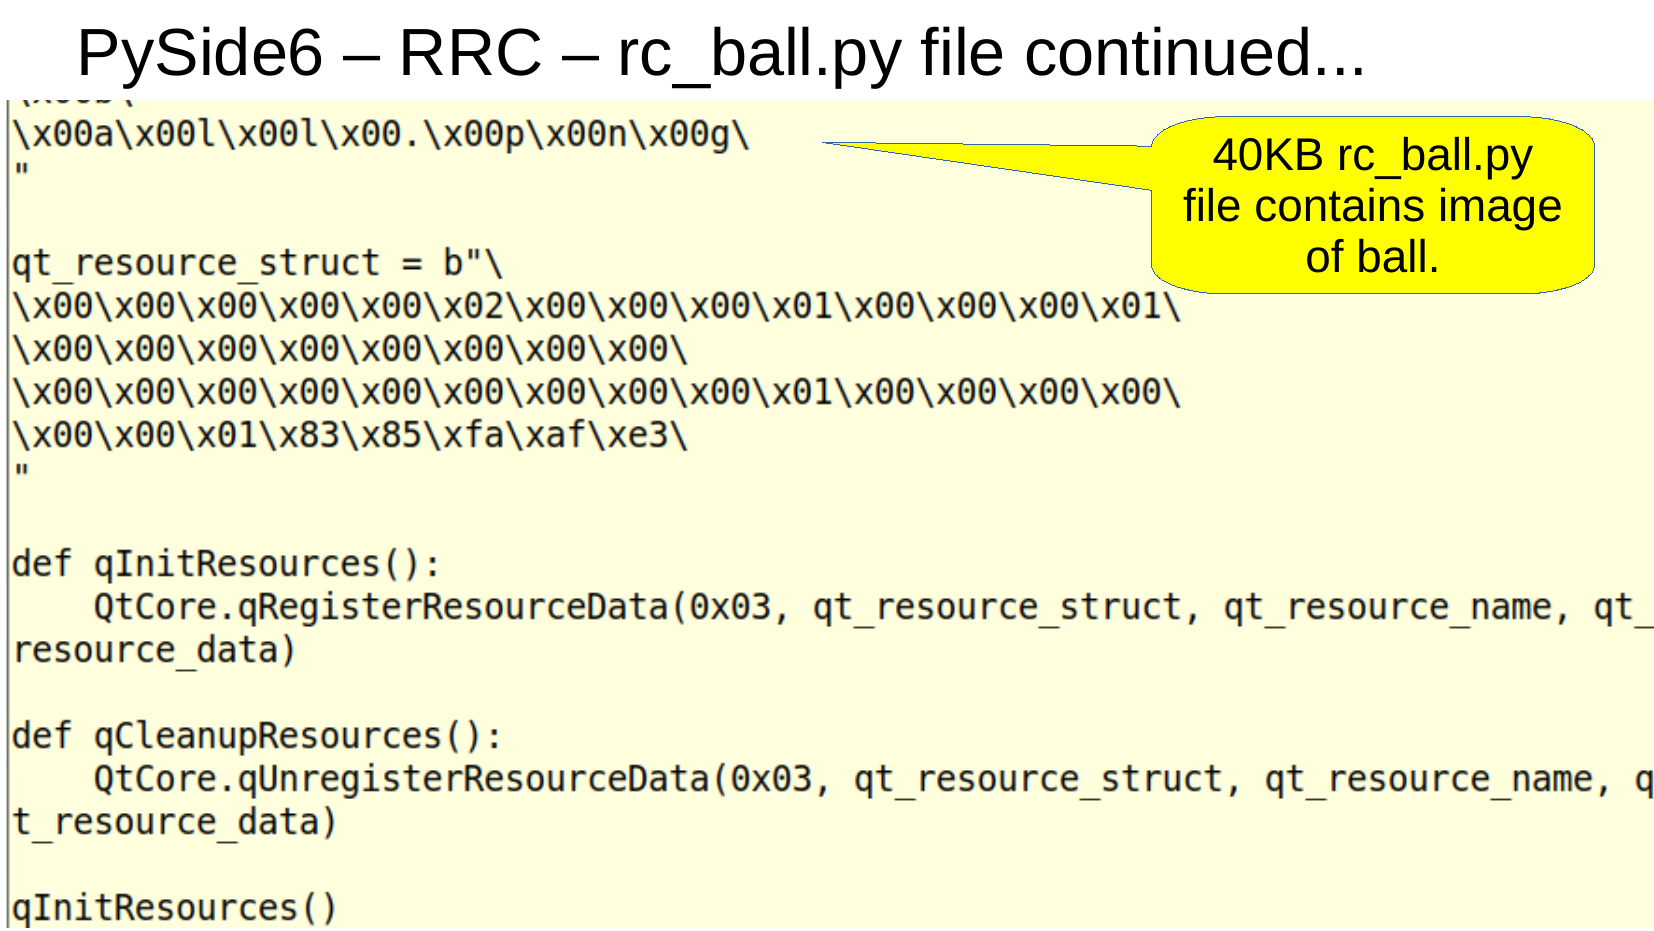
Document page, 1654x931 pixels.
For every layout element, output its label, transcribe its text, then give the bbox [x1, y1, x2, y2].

subtitle PySide6 – RRC – rc_ball.py file continued... [76, 14, 1625, 100]
text_box 40KB rc_ball.py file contains image of ball. [822, 116, 1595, 294]
picture [6, 100, 1654, 928]
